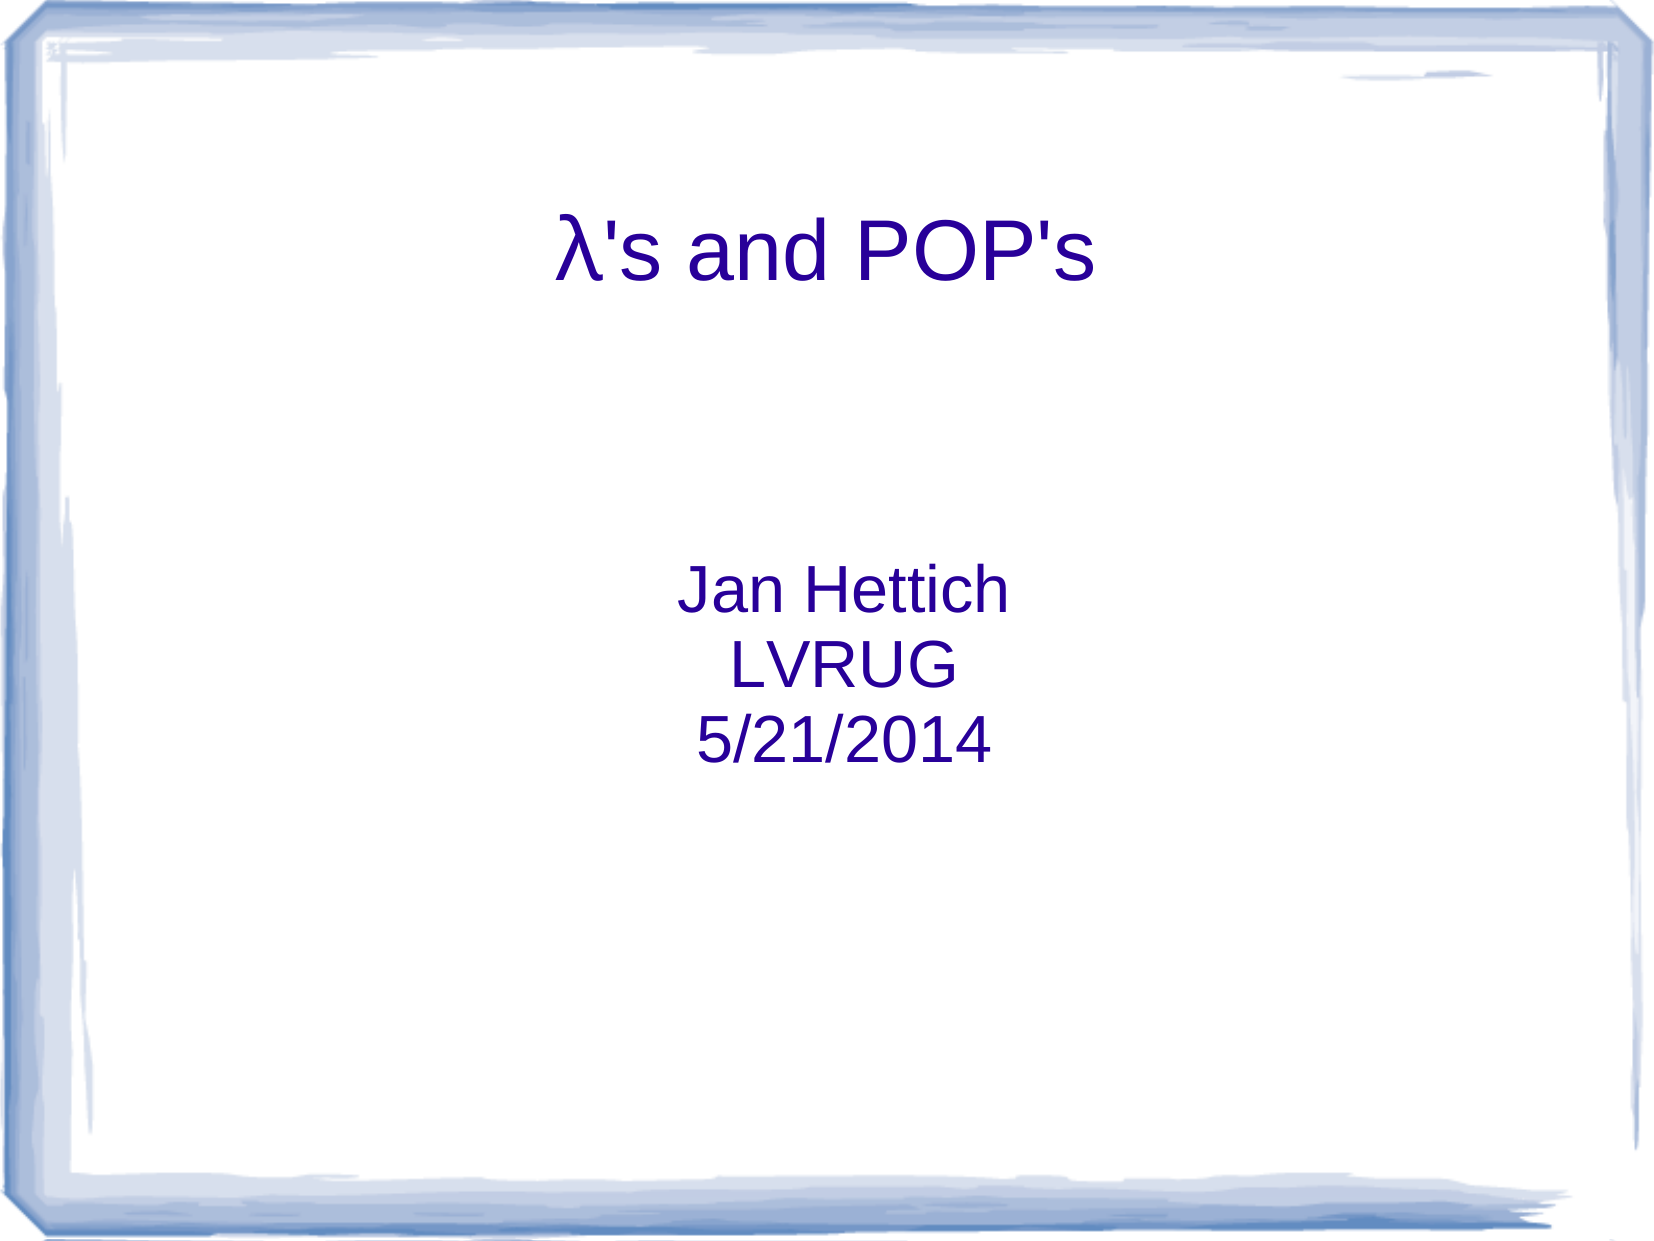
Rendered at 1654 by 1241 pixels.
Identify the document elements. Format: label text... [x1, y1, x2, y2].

subtitle Jan Hettich LVRUG 5/21/2014 [118, 324, 1571, 1004]
picture [0, 0, 1654, 1241]
title λ's and POP's [82, 143, 1571, 351]
